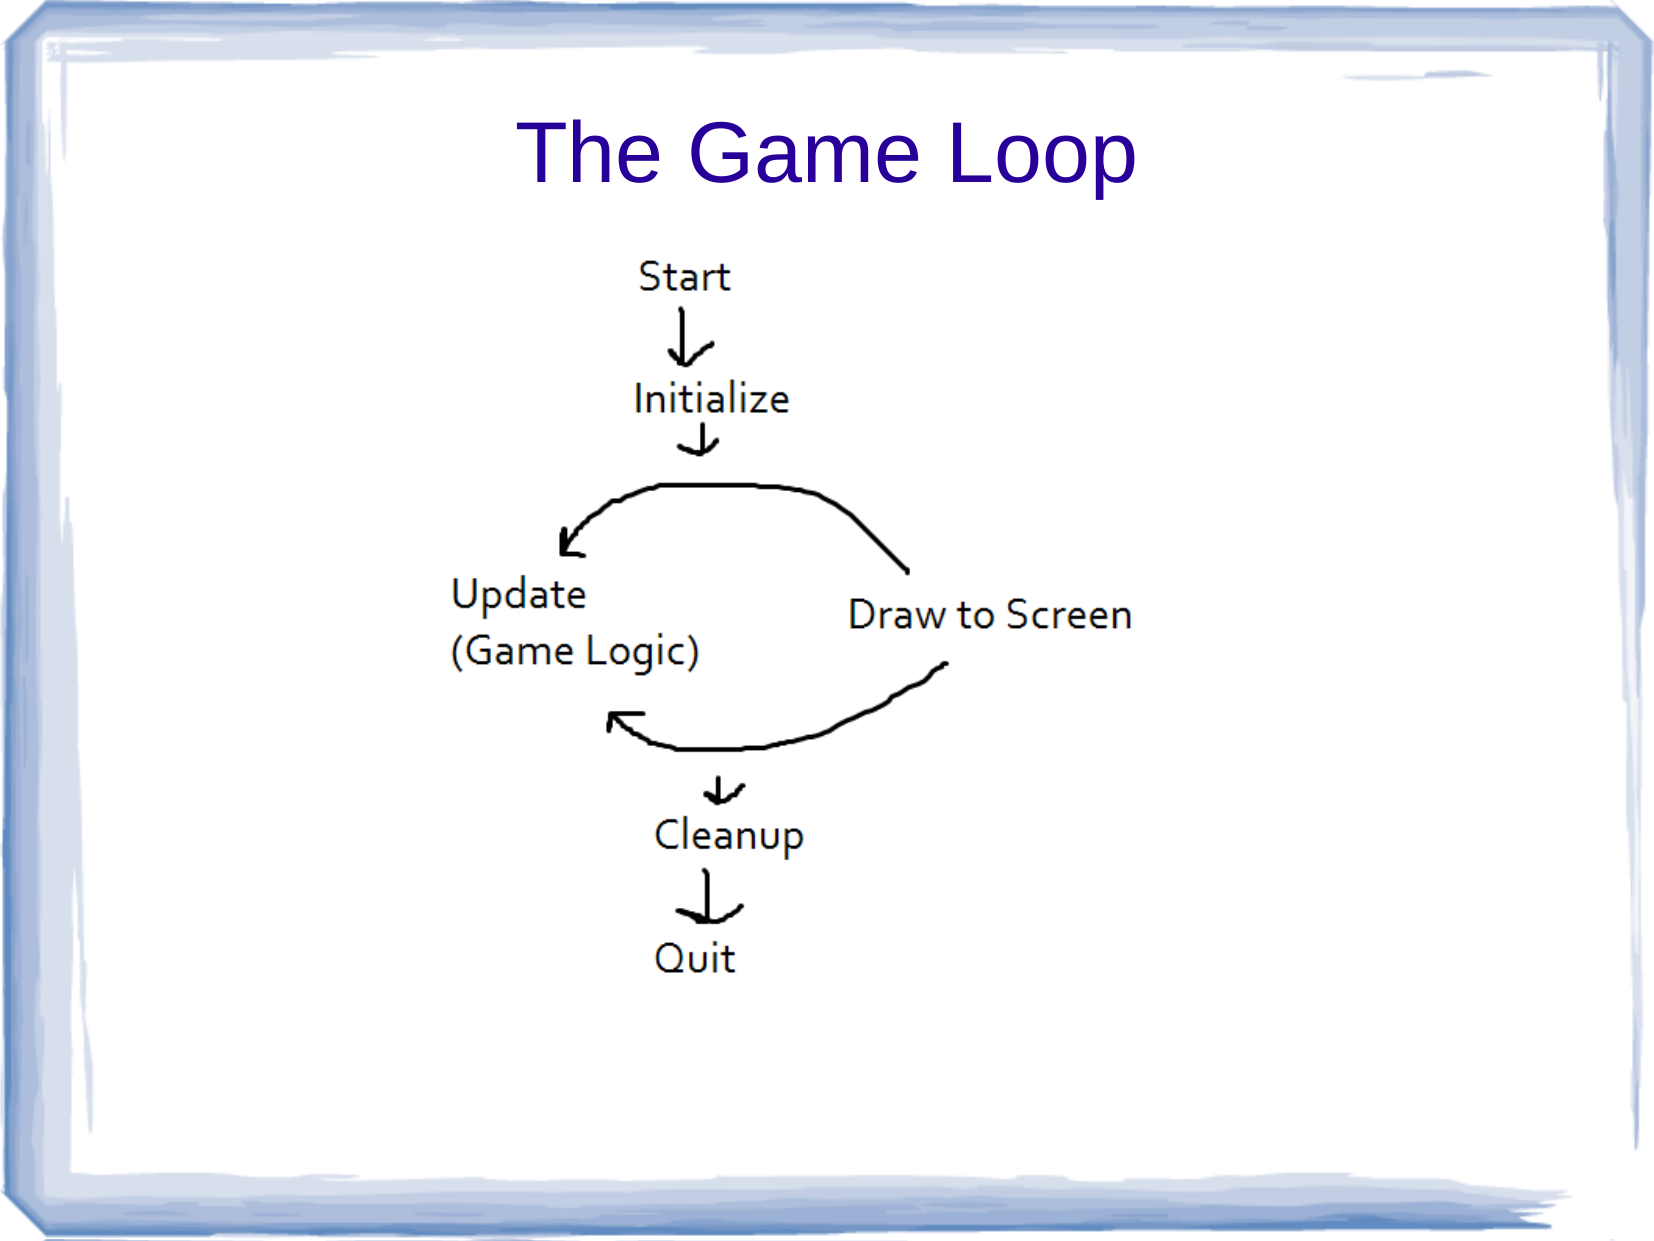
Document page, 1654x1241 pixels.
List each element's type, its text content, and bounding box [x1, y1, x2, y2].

title The Game Loop [82, 49, 1571, 257]
picture [0, 0, 1654, 1241]
